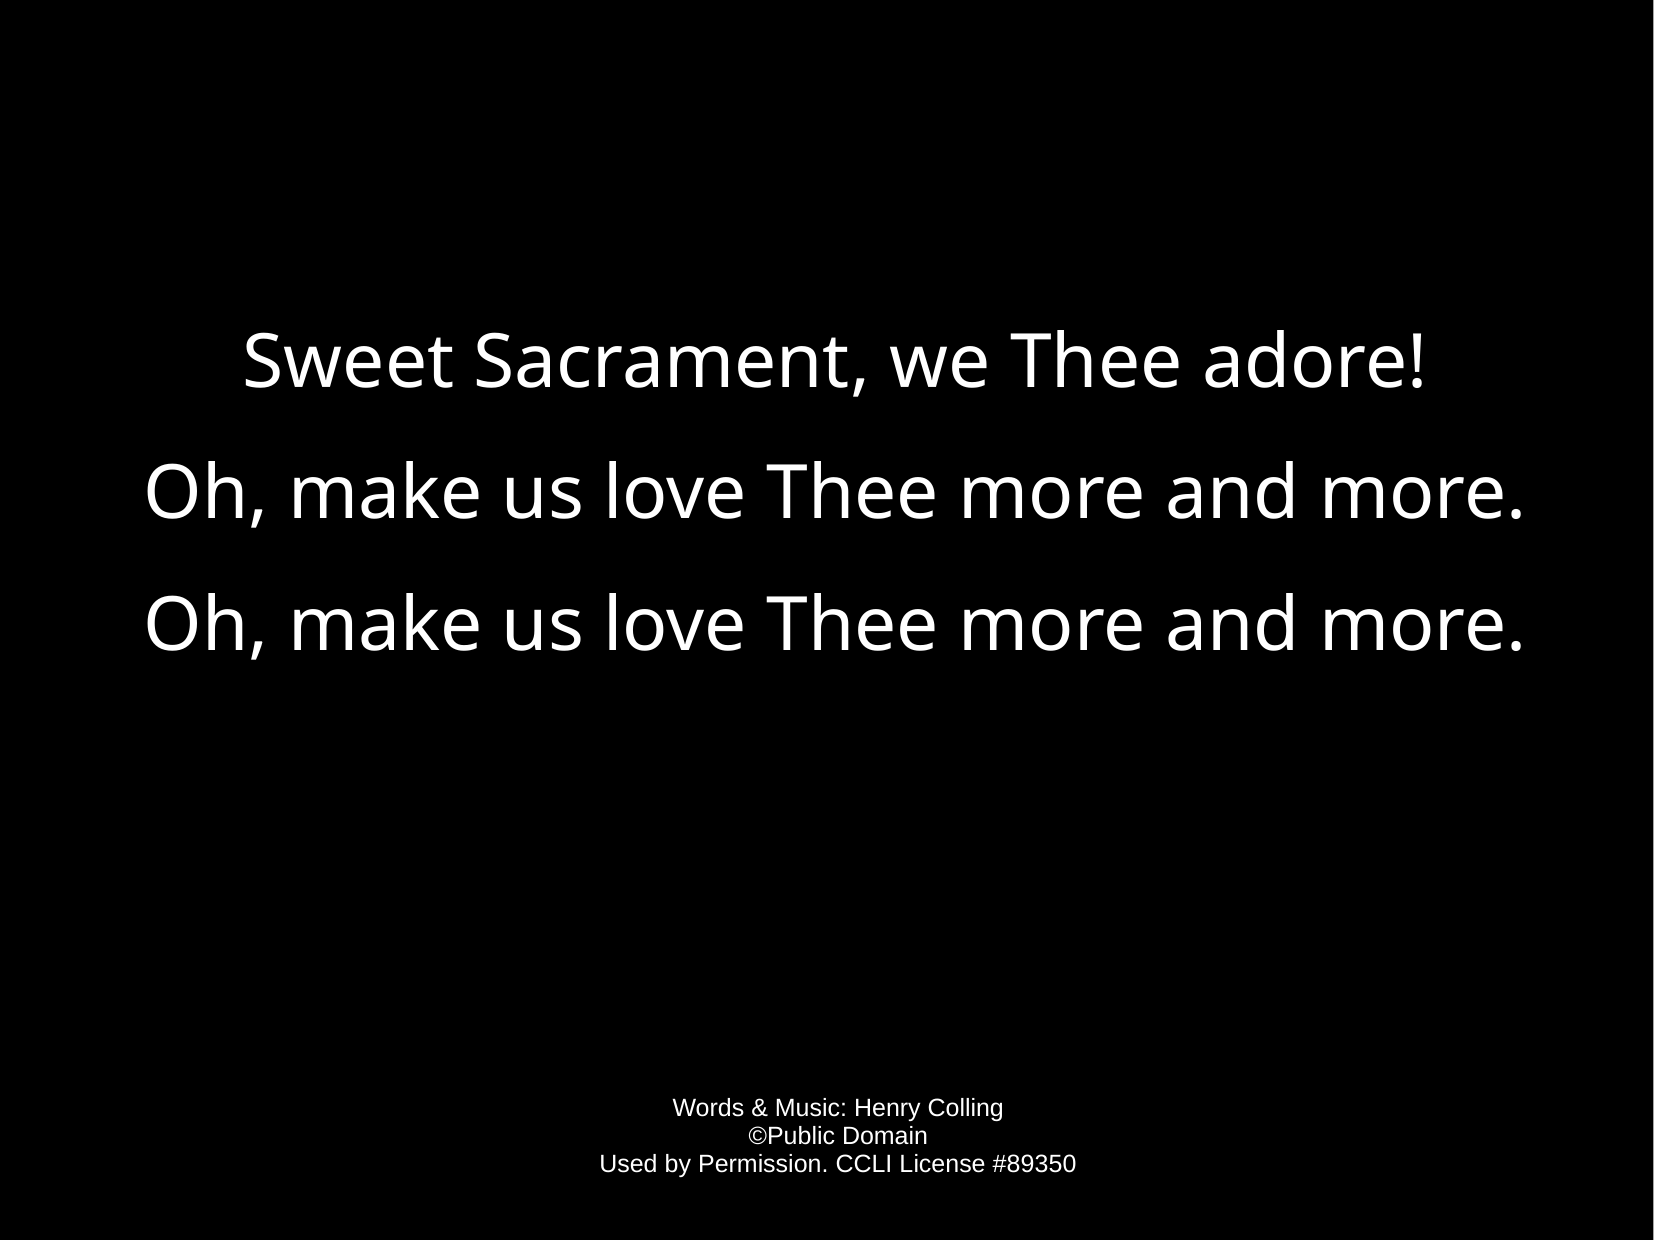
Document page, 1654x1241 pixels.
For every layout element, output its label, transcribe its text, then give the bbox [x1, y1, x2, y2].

list Sweet Sacrament, we Thee adore! Oh, make us love Thee more and more. Oh, make us love Thee more and more. [0, 307, 1654, 1229]
text_box Words & Music: Henry Colling ©Public Domain Used by Permission. CCLI License #89350 [177, 1086, 1501, 1187]
